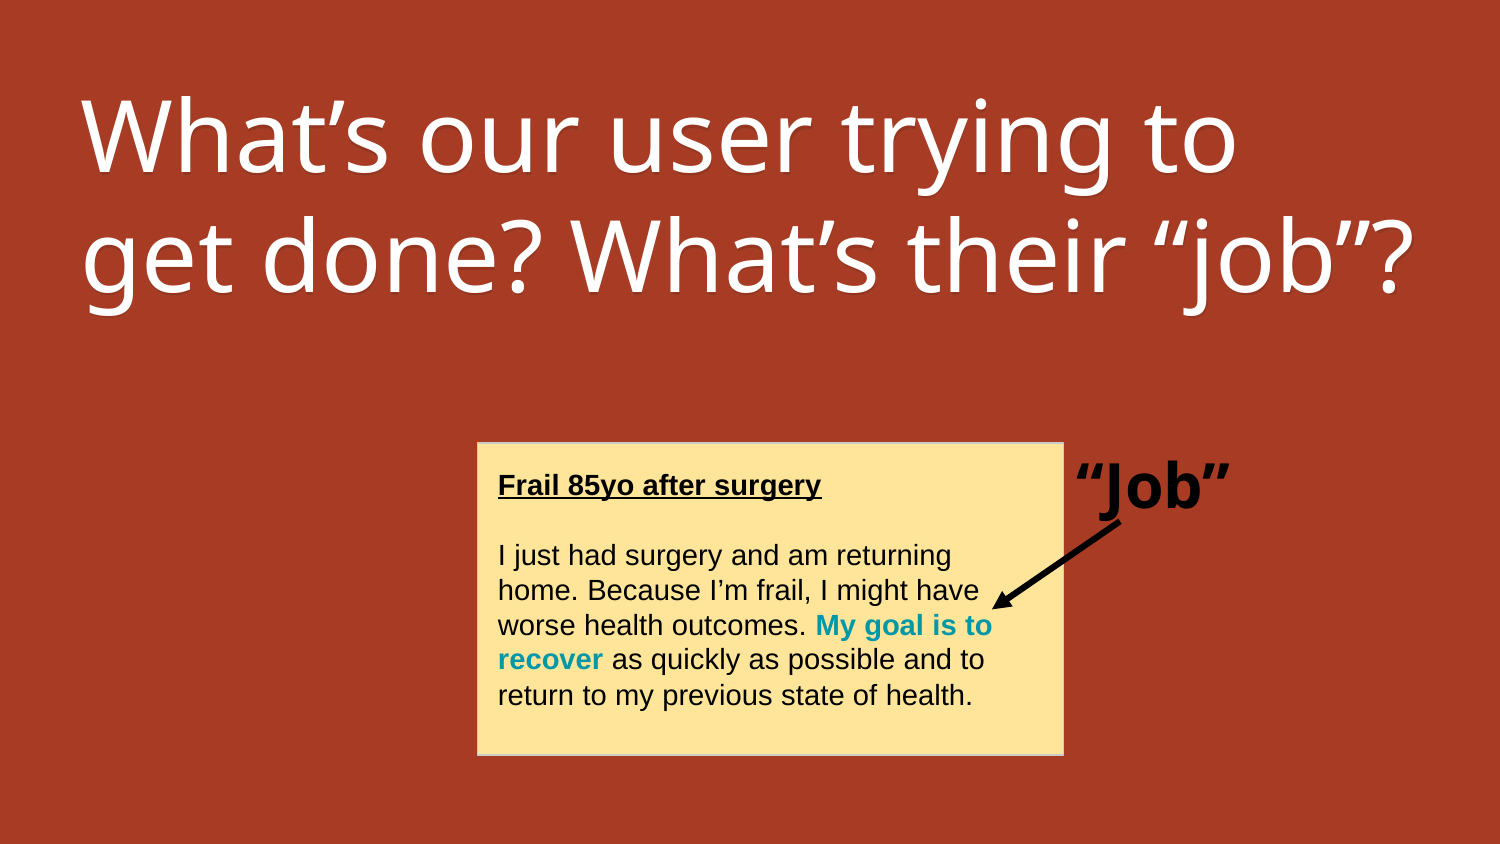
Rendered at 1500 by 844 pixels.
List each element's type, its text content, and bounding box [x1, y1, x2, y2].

text_box [477, 443, 1064, 756]
text_box “Job” [1061, 428, 1291, 528]
text_box Frail 85yo after surgery I just had surgery and am returning home. Because I’m frail, I might have worse health outcomes. My goal is to recover as quickly as possible and to return to my previous state of health. [482, 451, 1041, 519]
text_box What’s our user trying to get done? What’s their “job”? [65, 55, 1435, 331]
